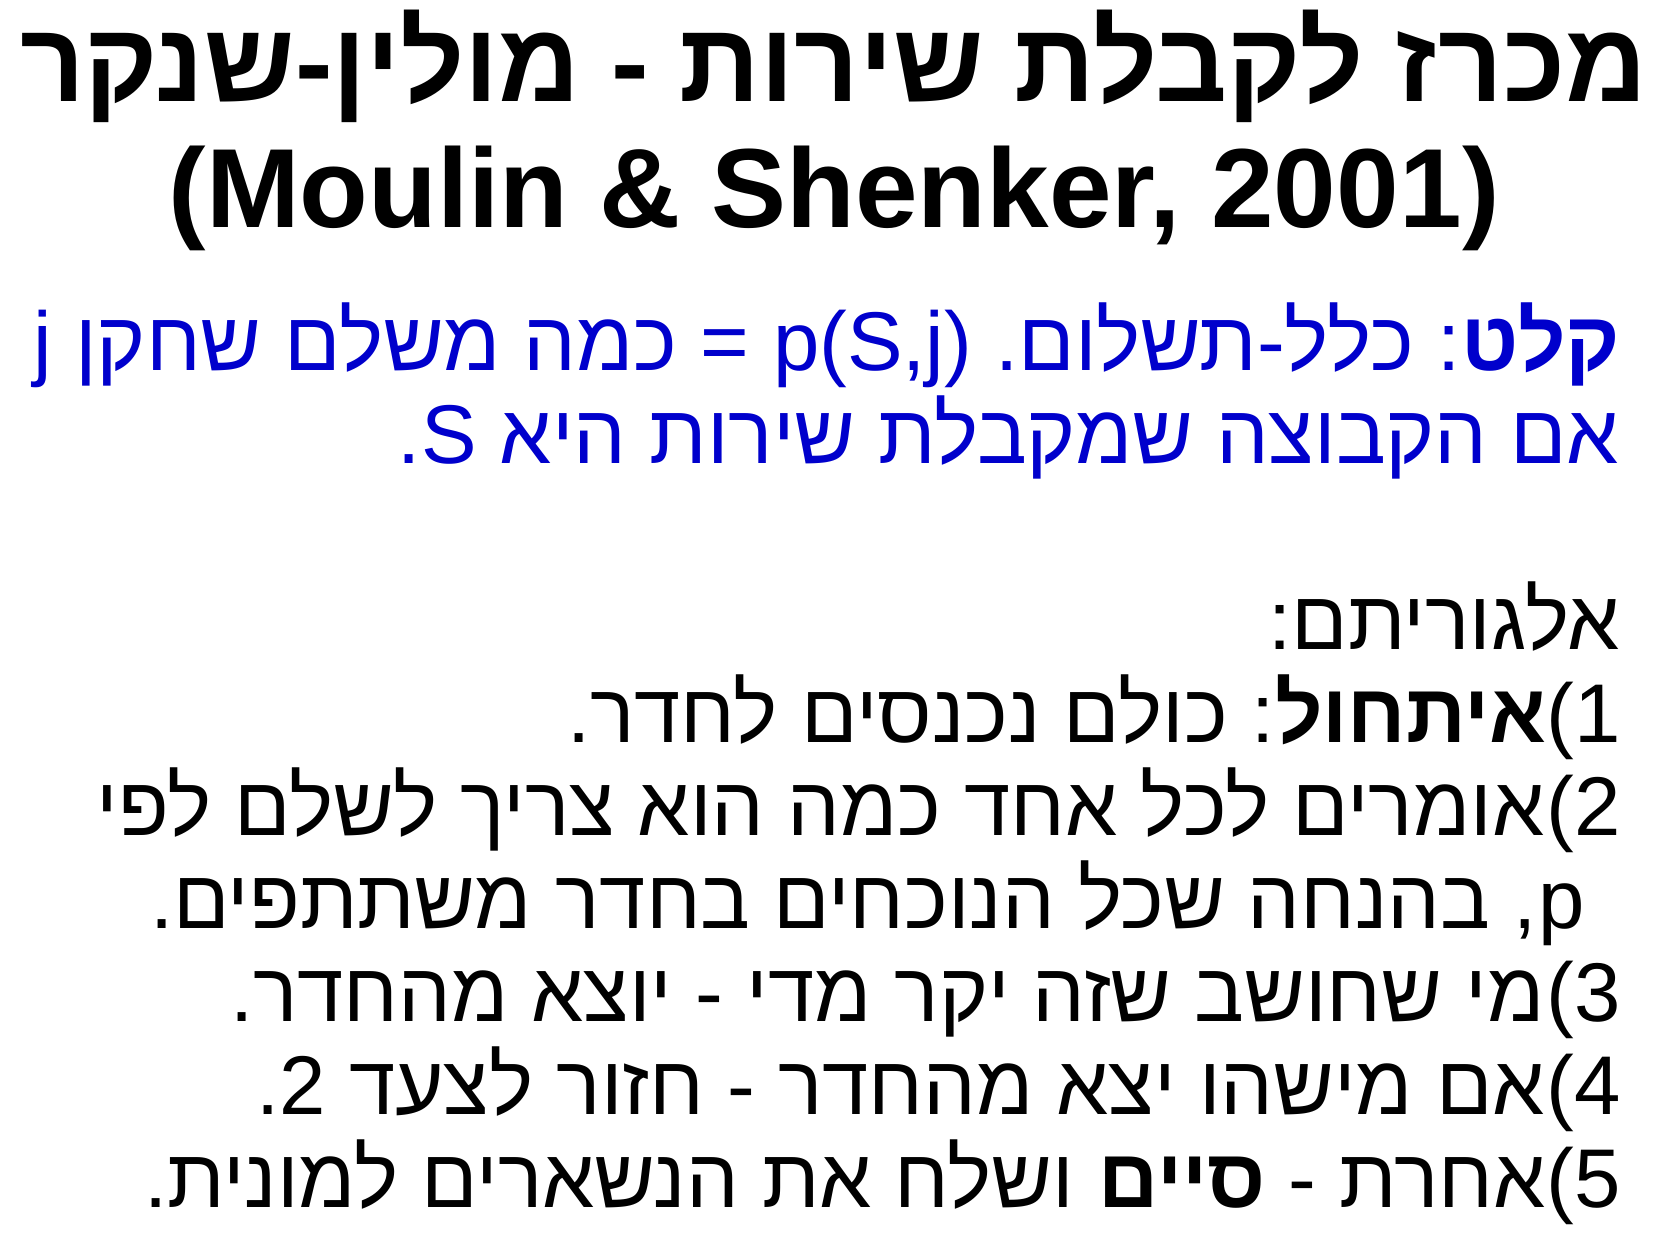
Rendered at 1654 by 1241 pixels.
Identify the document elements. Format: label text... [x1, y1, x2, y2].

text_box קלט: כלל-תשלום. p(S,j) = כמה משלם שחקן j אם הקבוצה שמקבלת שירות היא S. אלגוריתם: איתחול: כולם נכנסים לחדר. אומרים לכל אחד כמה הוא צריך לשלם לפי p, בהנחה שכל הנוכחים בחדר משתתפים. מי שחושב שזה יקר מדי - יוצא מהחדר. אם מישהו יצא מהחדר - חזור לצעד 2. אחרת - סיים ושלח את הנשארים למונית. [15, 288, 1636, 1234]
title מכרז לקבלת שירות - מולין-שנקר (Moulin & Shenker, 2001) [15, 0, 1654, 252]
